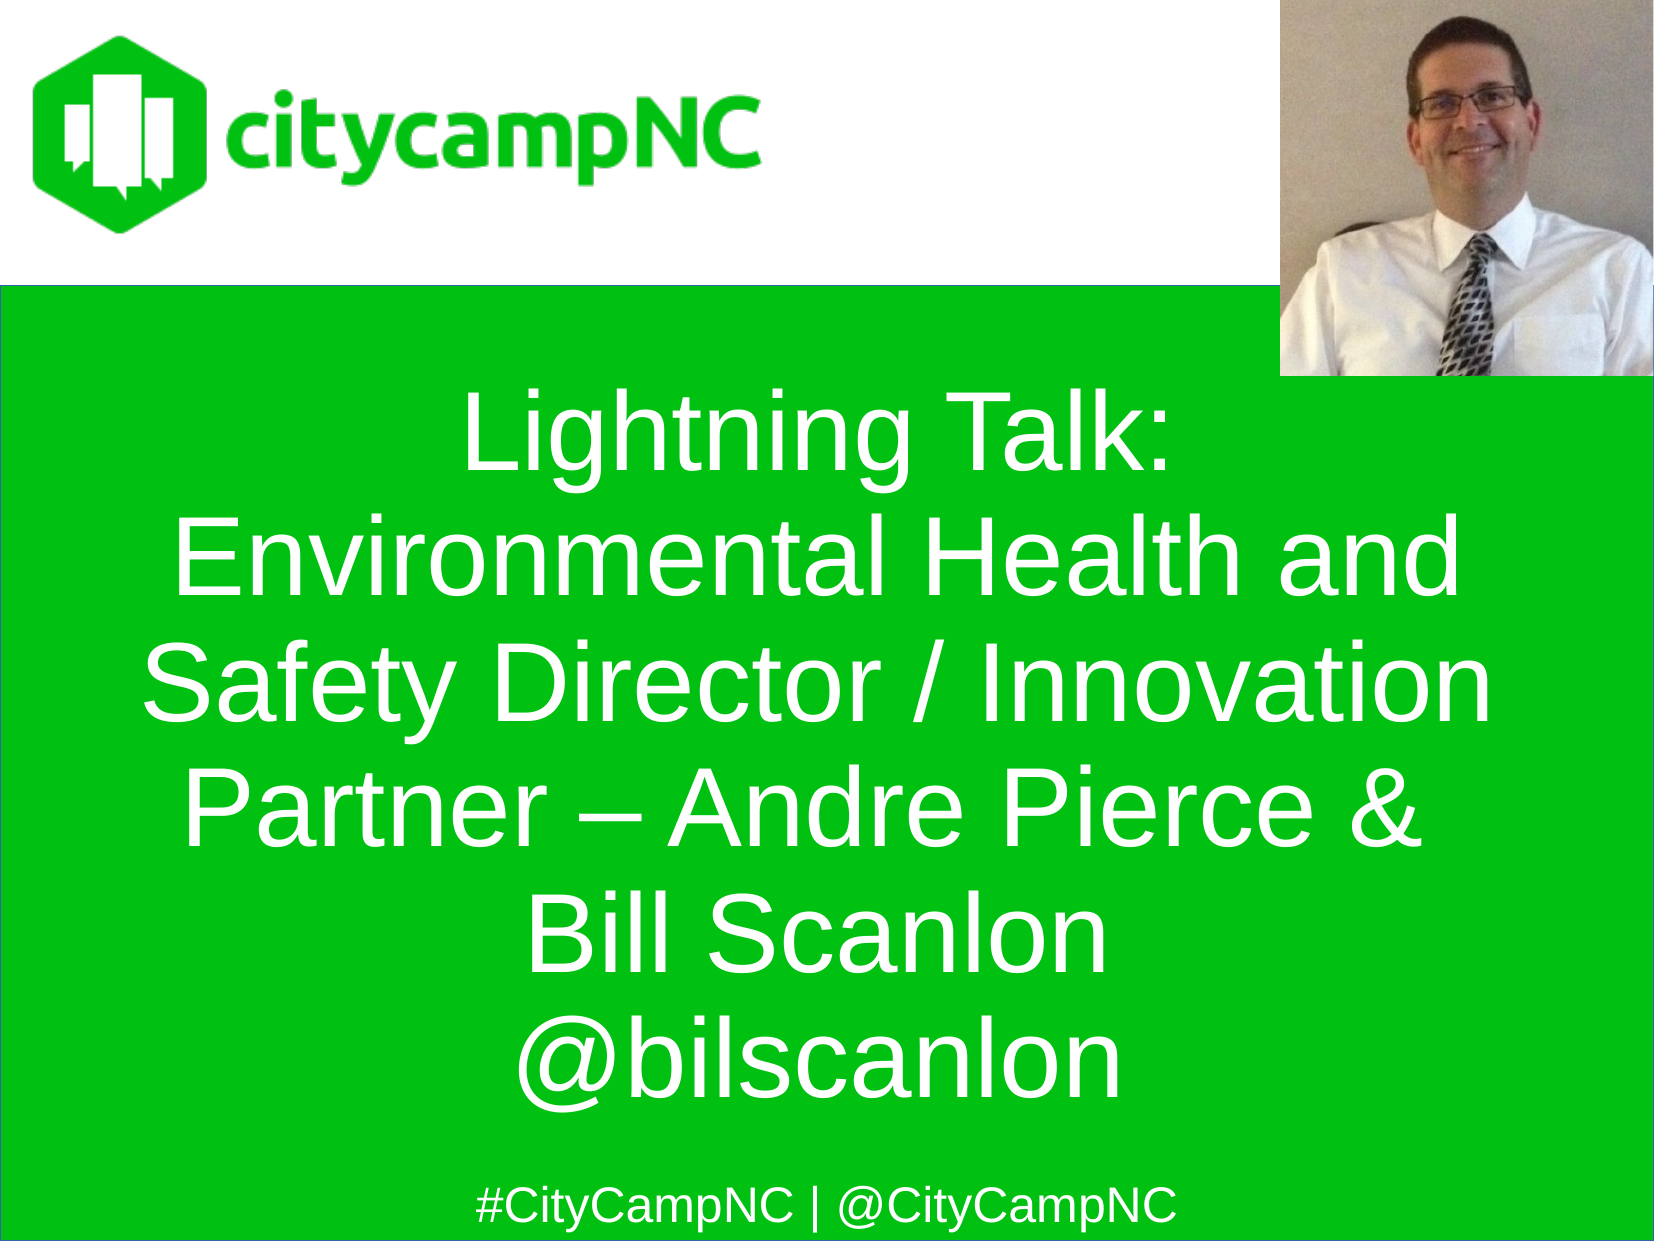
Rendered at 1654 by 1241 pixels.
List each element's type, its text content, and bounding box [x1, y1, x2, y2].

picture [1280, 0, 1654, 376]
subtitle Lightning Talk: Environmental Health and Safety Director / Innovation Partner – Andre Pierce & Bill Scanlon @bilscanlon [45, 368, 1591, 1122]
picture [0, 3, 794, 267]
